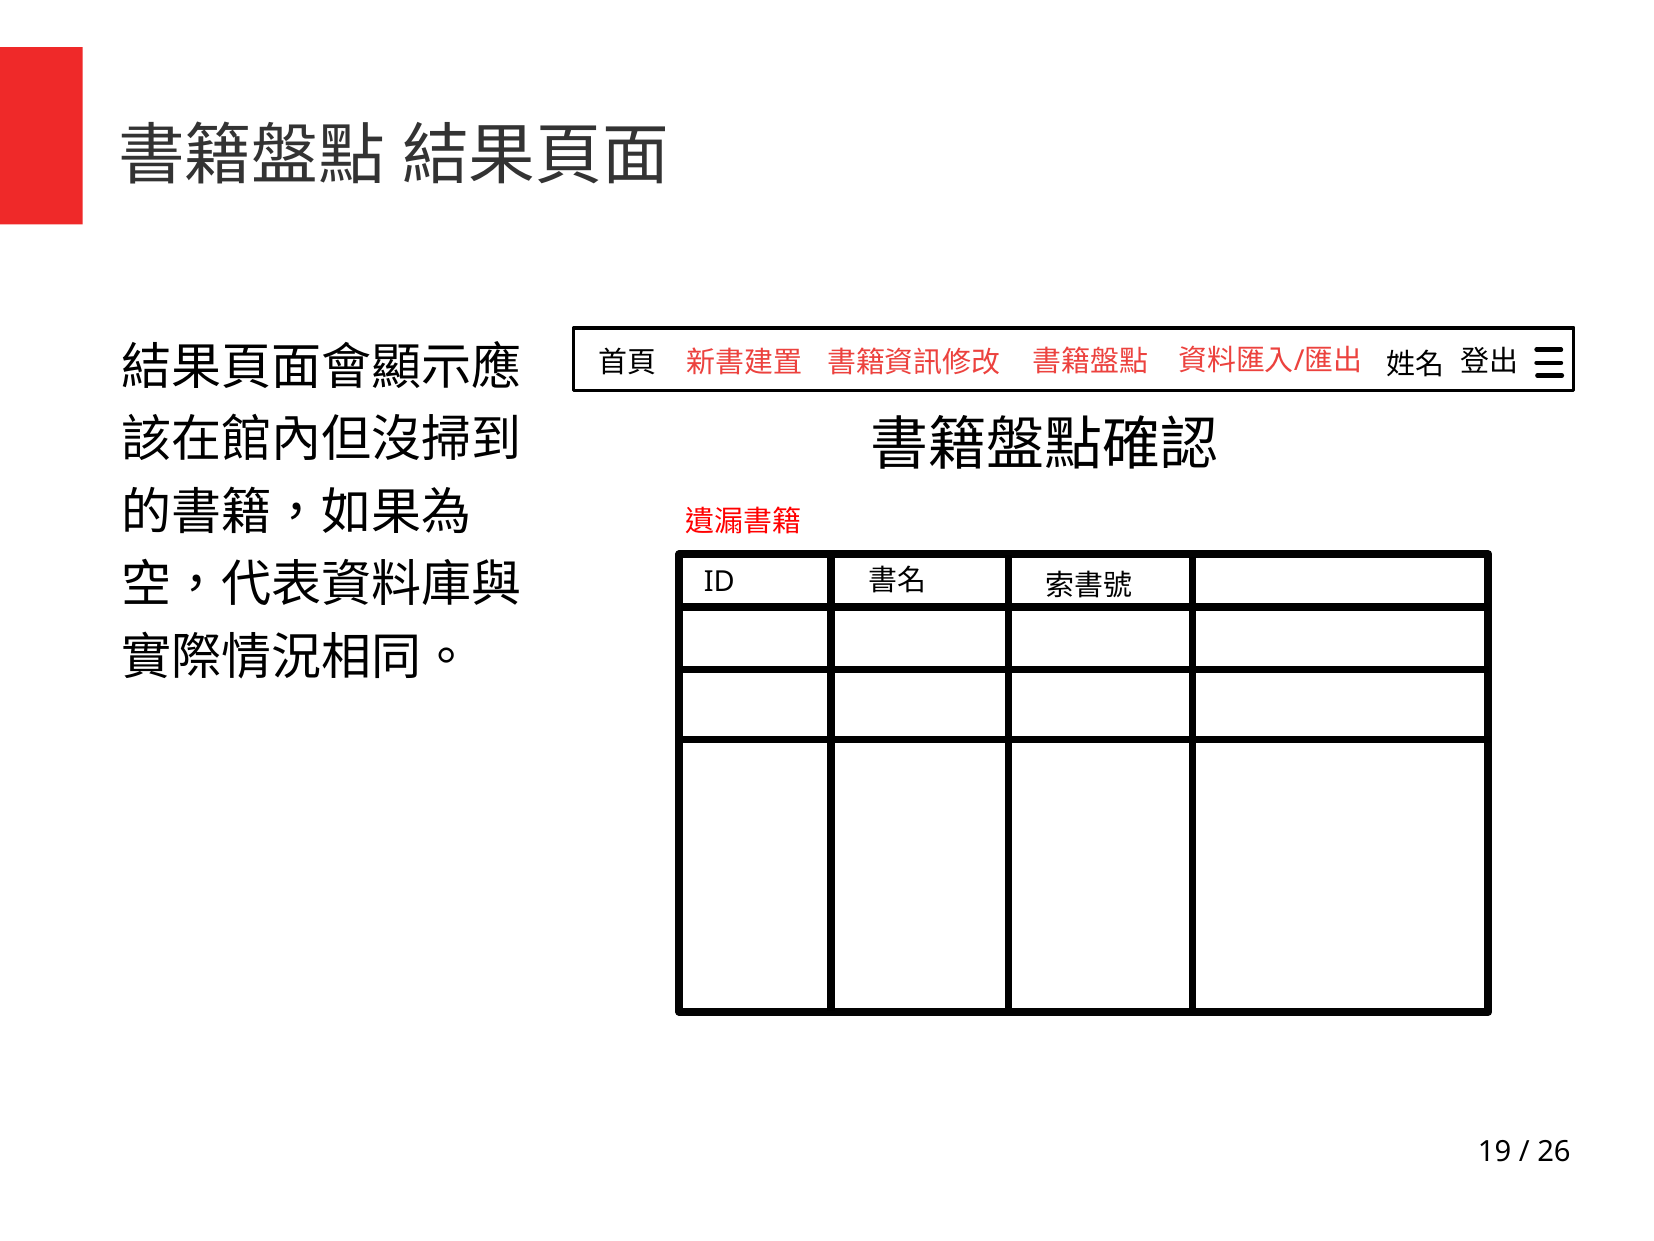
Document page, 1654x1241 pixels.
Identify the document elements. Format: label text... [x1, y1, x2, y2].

picture [565, 320, 1583, 1040]
text_box 結果頁面會顯示應該在館內但沒掃到的書籍，如果為空，代表資料庫與實際情況相同。 [106, 318, 567, 704]
title 書籍盤點 結果頁面 [118, 49, 1571, 257]
